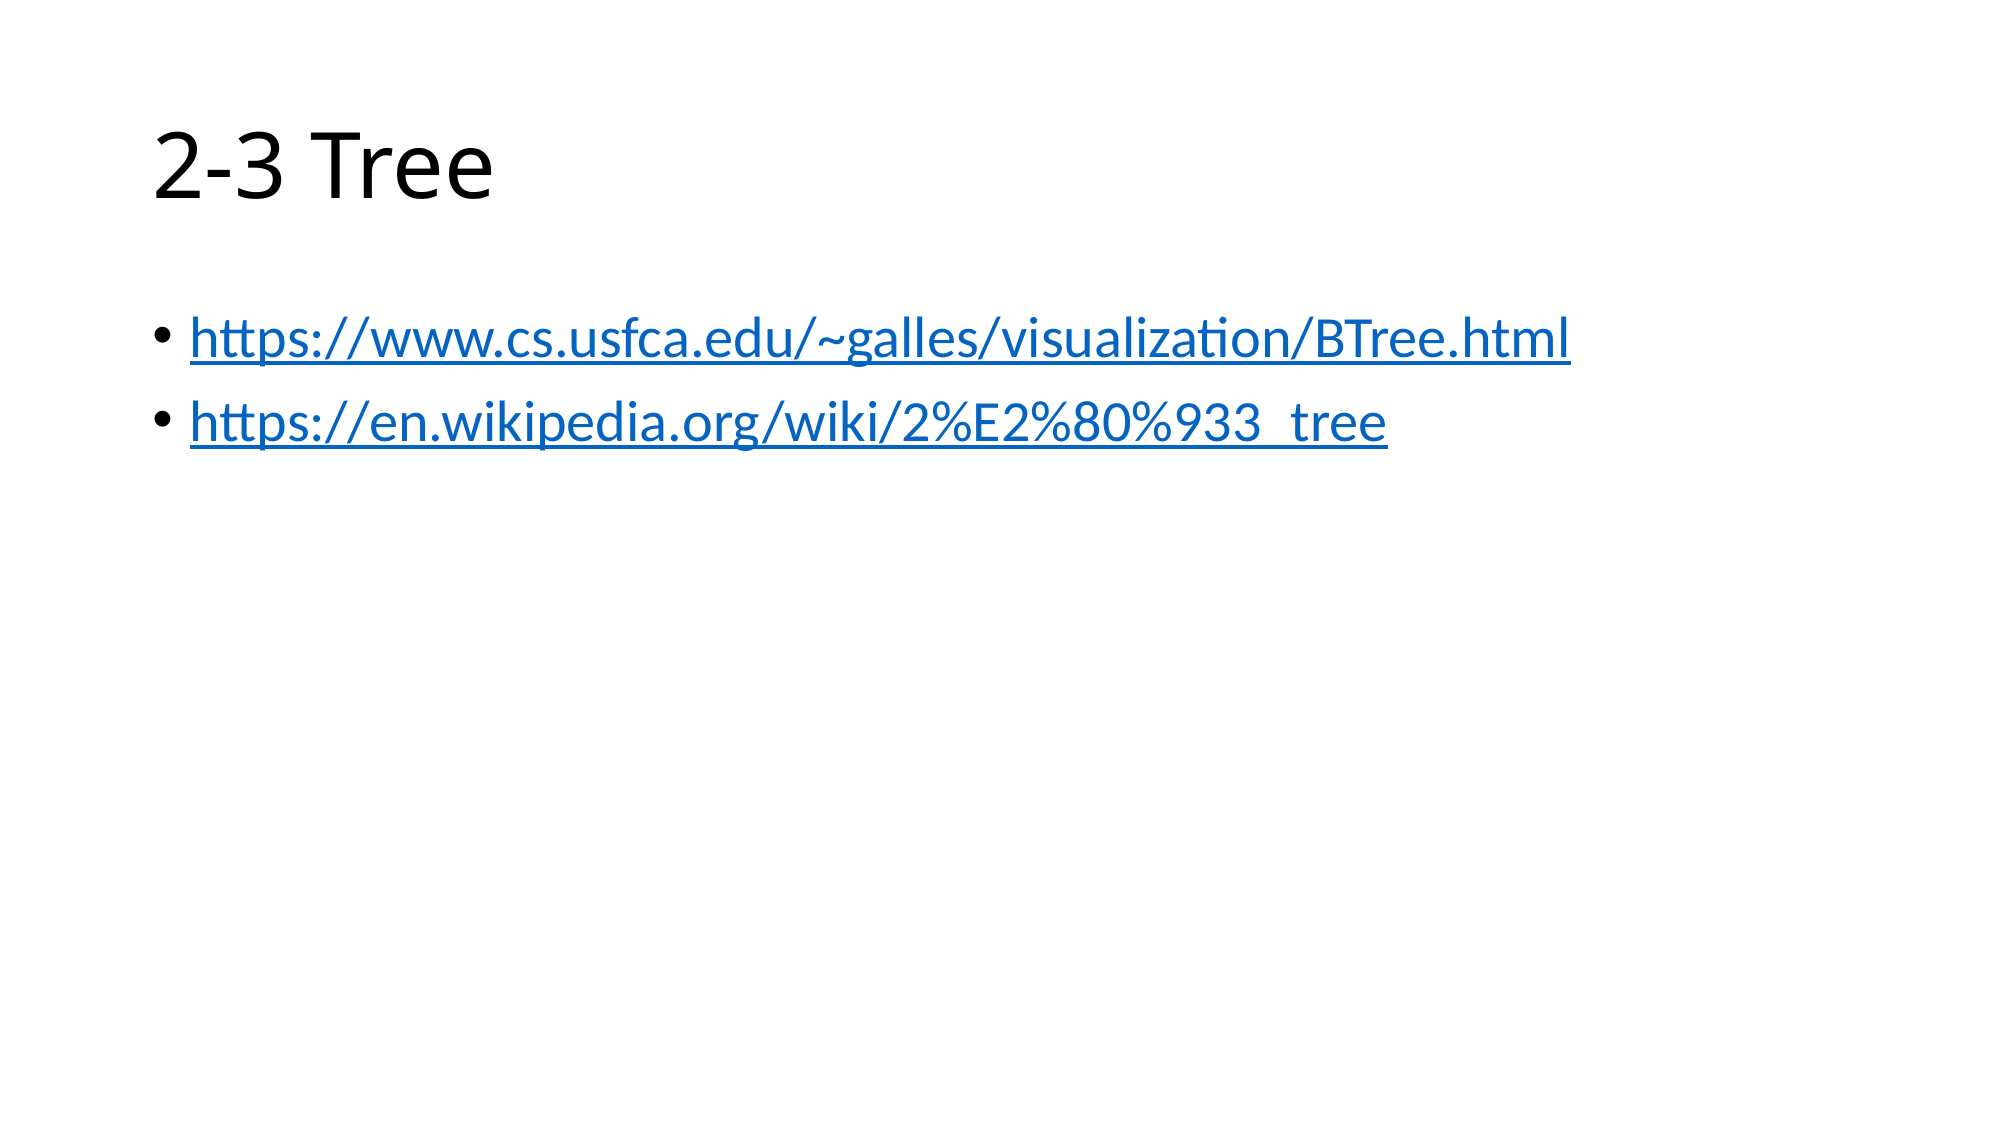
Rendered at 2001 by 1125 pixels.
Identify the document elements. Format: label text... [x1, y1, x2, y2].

title 2-3 Tree [137, 59, 1863, 278]
list https://www.cs.usfca.edu/~galles/visualization/BTree.html https://en.wikipedia.org/wiki/2%E2%80%933_tree [137, 299, 1863, 1014]
